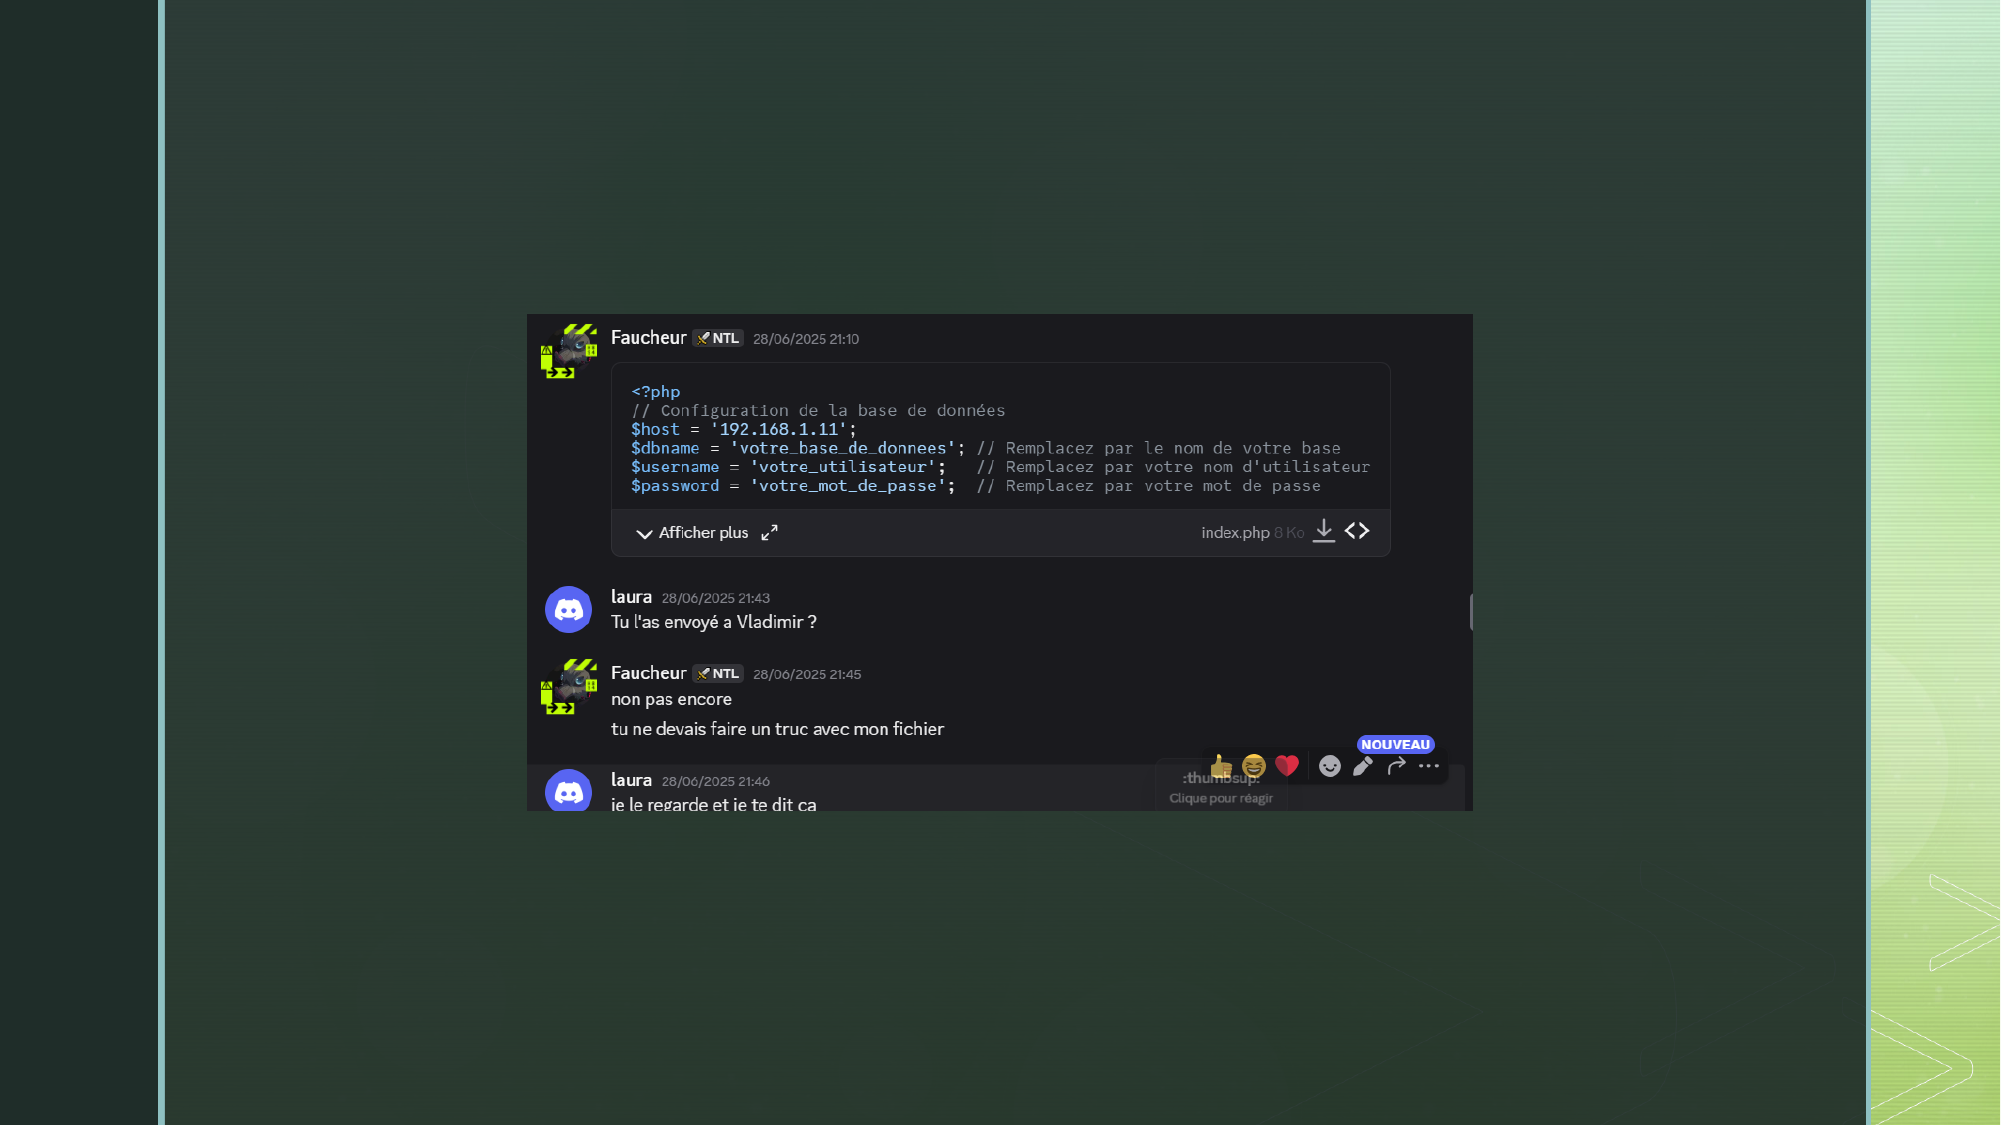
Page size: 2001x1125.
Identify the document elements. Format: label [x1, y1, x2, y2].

picture [527, 314, 1473, 811]
